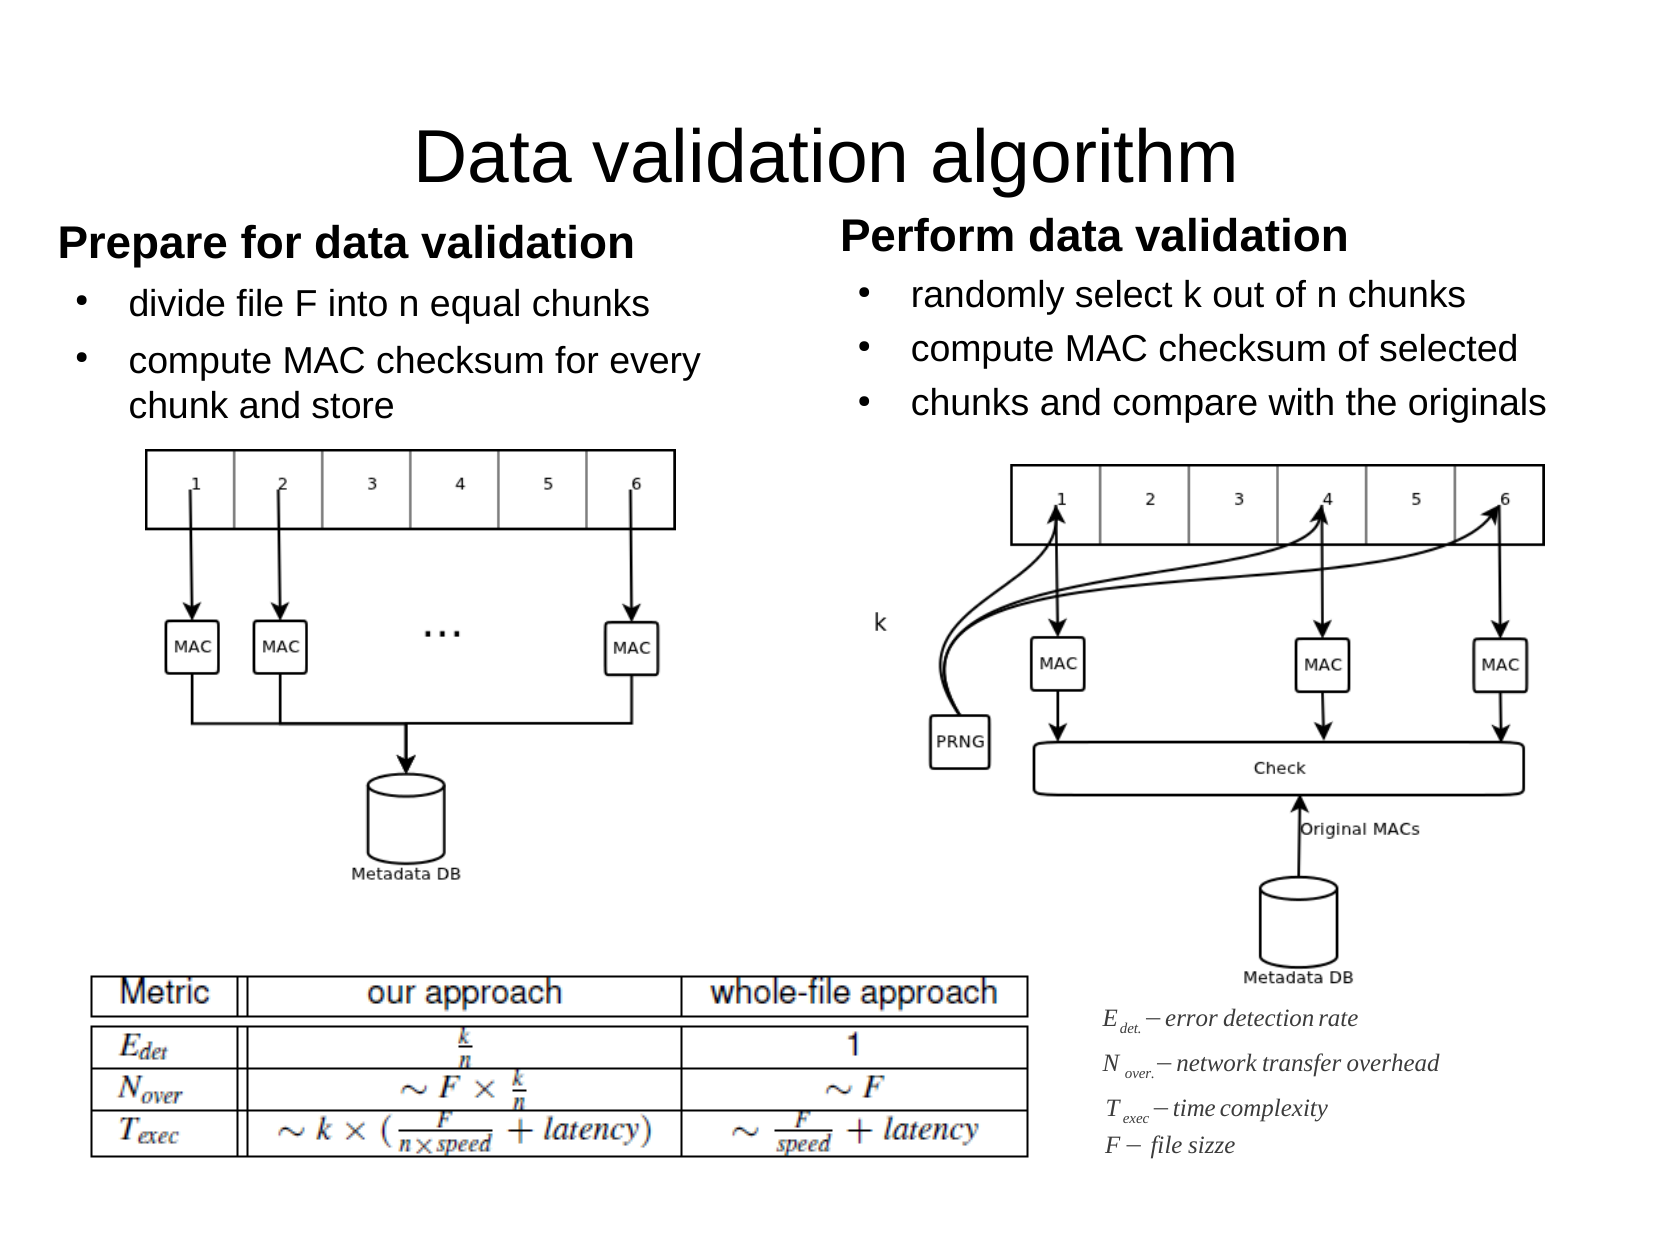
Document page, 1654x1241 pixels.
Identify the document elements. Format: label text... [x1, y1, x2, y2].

picture [75, 464, 1545, 1170]
text_box Data validation algorithm [82, 81, 1571, 225]
chart [1097, 1131, 1242, 1159]
list Perform data validation randomly select k out of n chunks compute MAC checksum of selected chunks and compare with the originals [840, 210, 1576, 436]
chart [1099, 1095, 1336, 1127]
list Prepare for data validation divide file F into n equal chunks compute MAC checksum for every chunk and store [57, 212, 793, 438]
chart [1095, 1050, 1448, 1082]
chart [1094, 1005, 1366, 1037]
picture [145, 449, 676, 885]
